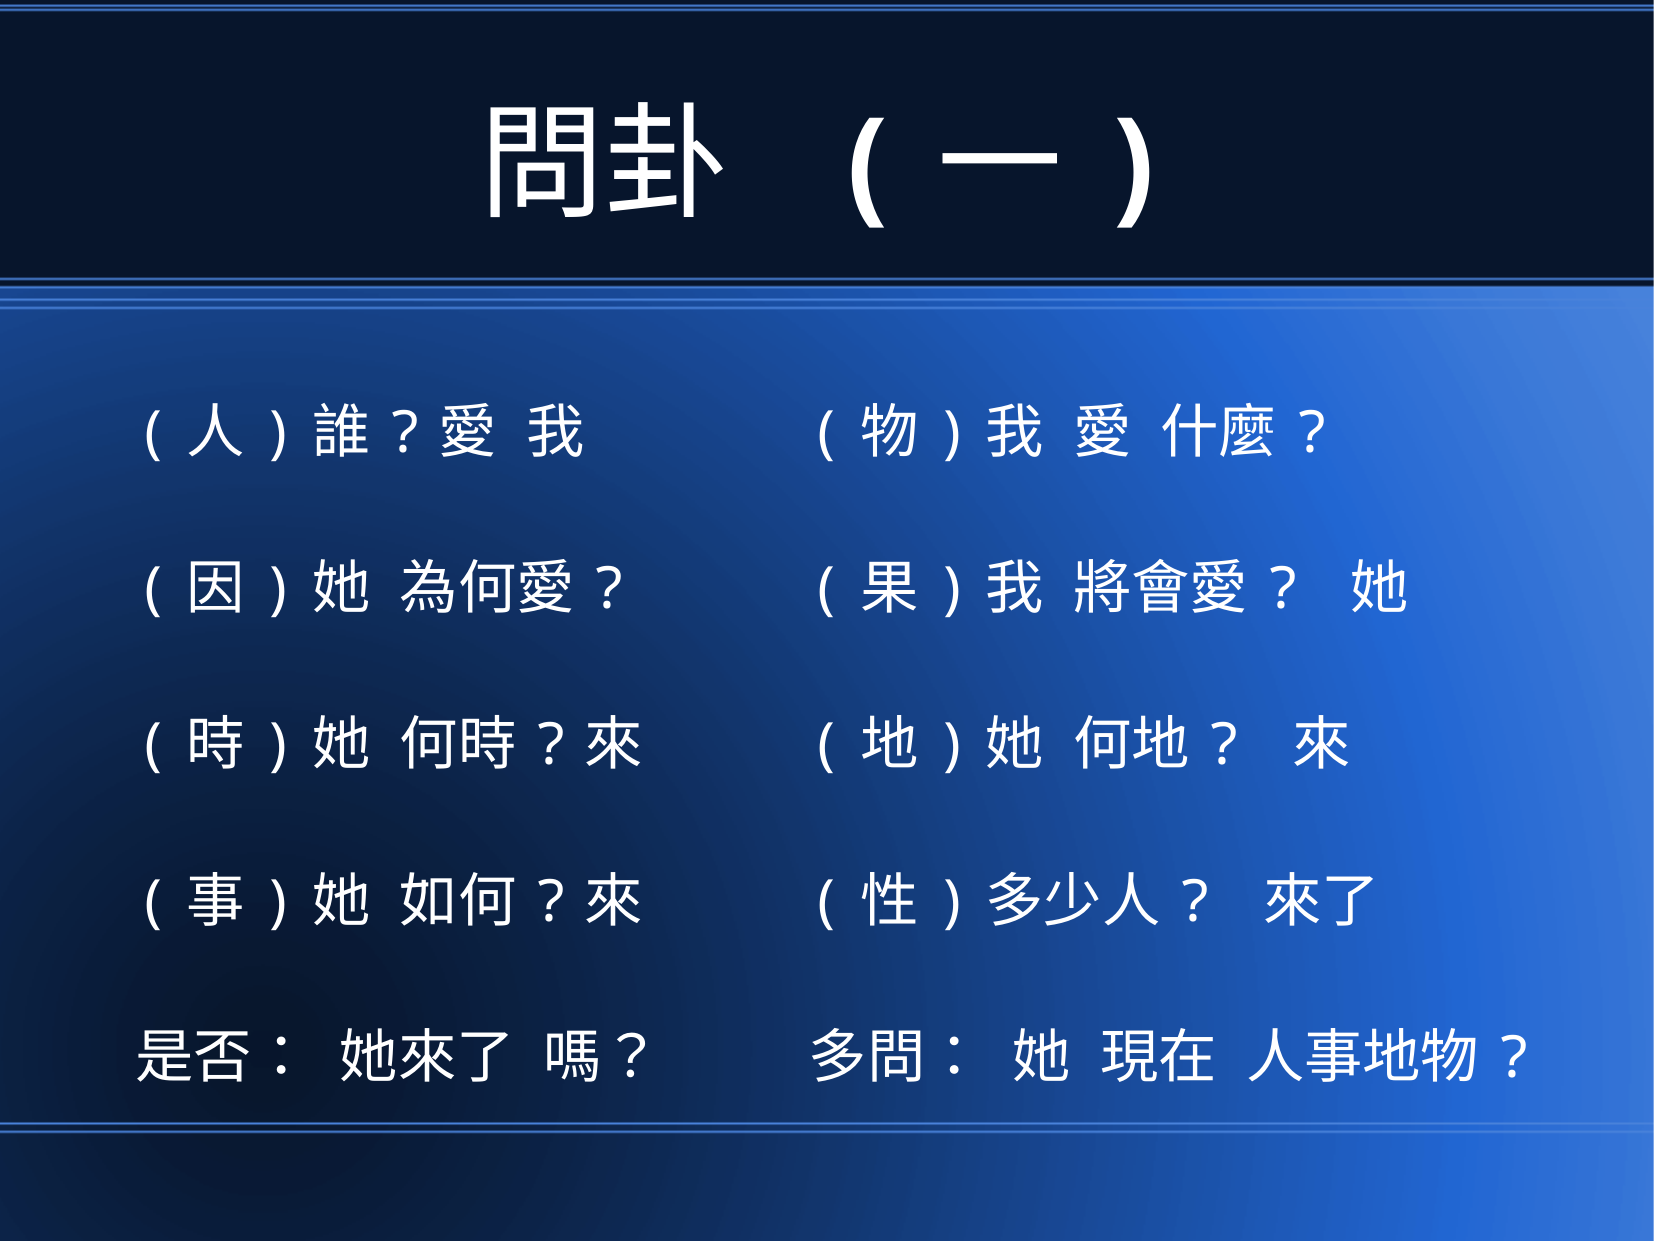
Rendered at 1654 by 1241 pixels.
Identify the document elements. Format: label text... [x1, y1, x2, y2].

list (物)我 愛 什麼? (果)我 將會愛? 她 (地)她 何地? 來 (性)多少人? 來了 多問： 她 現在 人事地物? [809, 342, 1589, 1040]
title 問卦 (一) [82, 49, 1571, 257]
list (人)誰?愛 我 (因)她 為何愛? (時)她 何時?來 (事)她 如何?來 是否： 她來了 嗎？ [135, 342, 762, 1040]
picture [0, 0, 1654, 1241]
